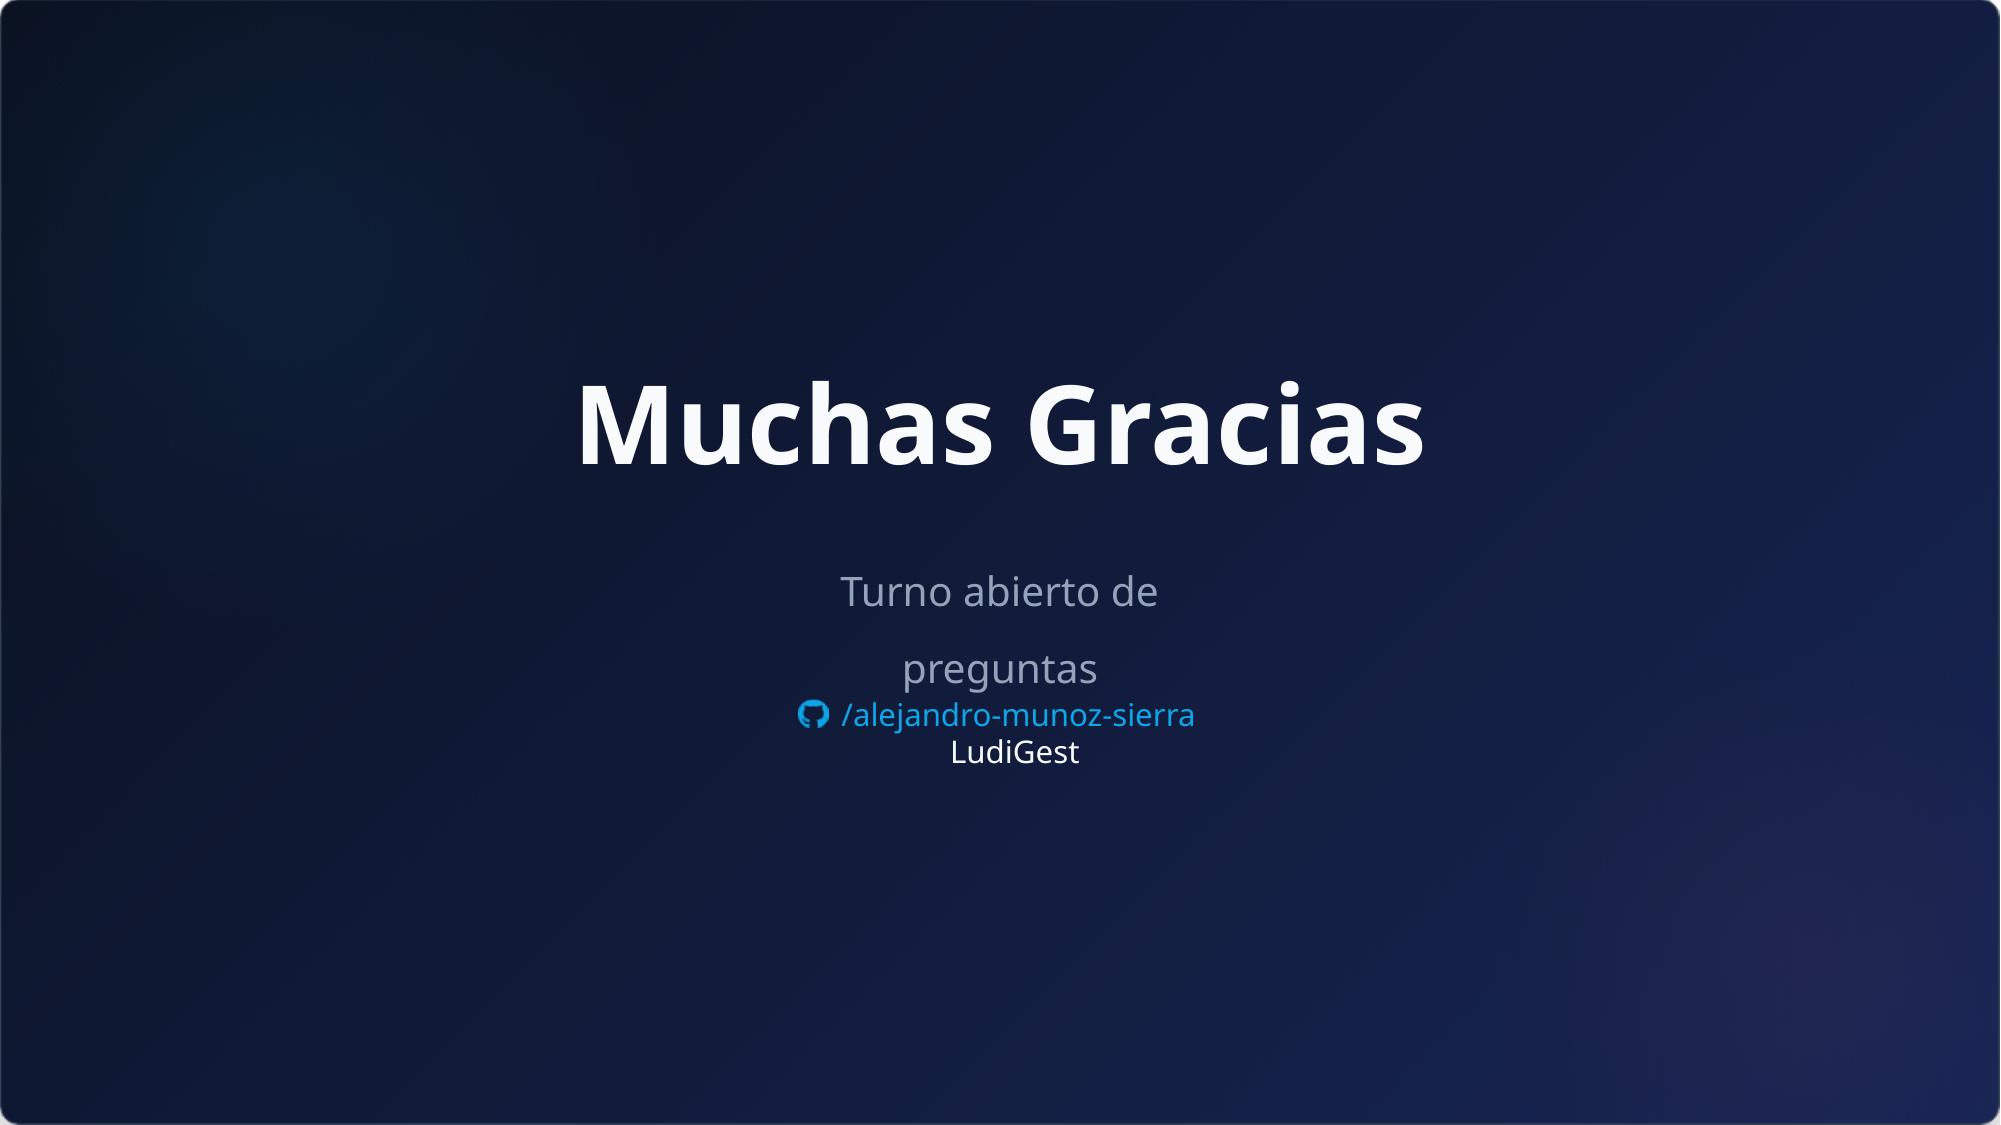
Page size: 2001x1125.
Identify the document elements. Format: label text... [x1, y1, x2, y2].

text_box Turno abierto de preguntas [738, 536, 1262, 693]
picture [0, 0, 2000, 1125]
text_box /alejandro-munoz-sierra LudiGest [798, 694, 1202, 770]
text_box Muchas Gracias [525, 354, 1475, 487]
